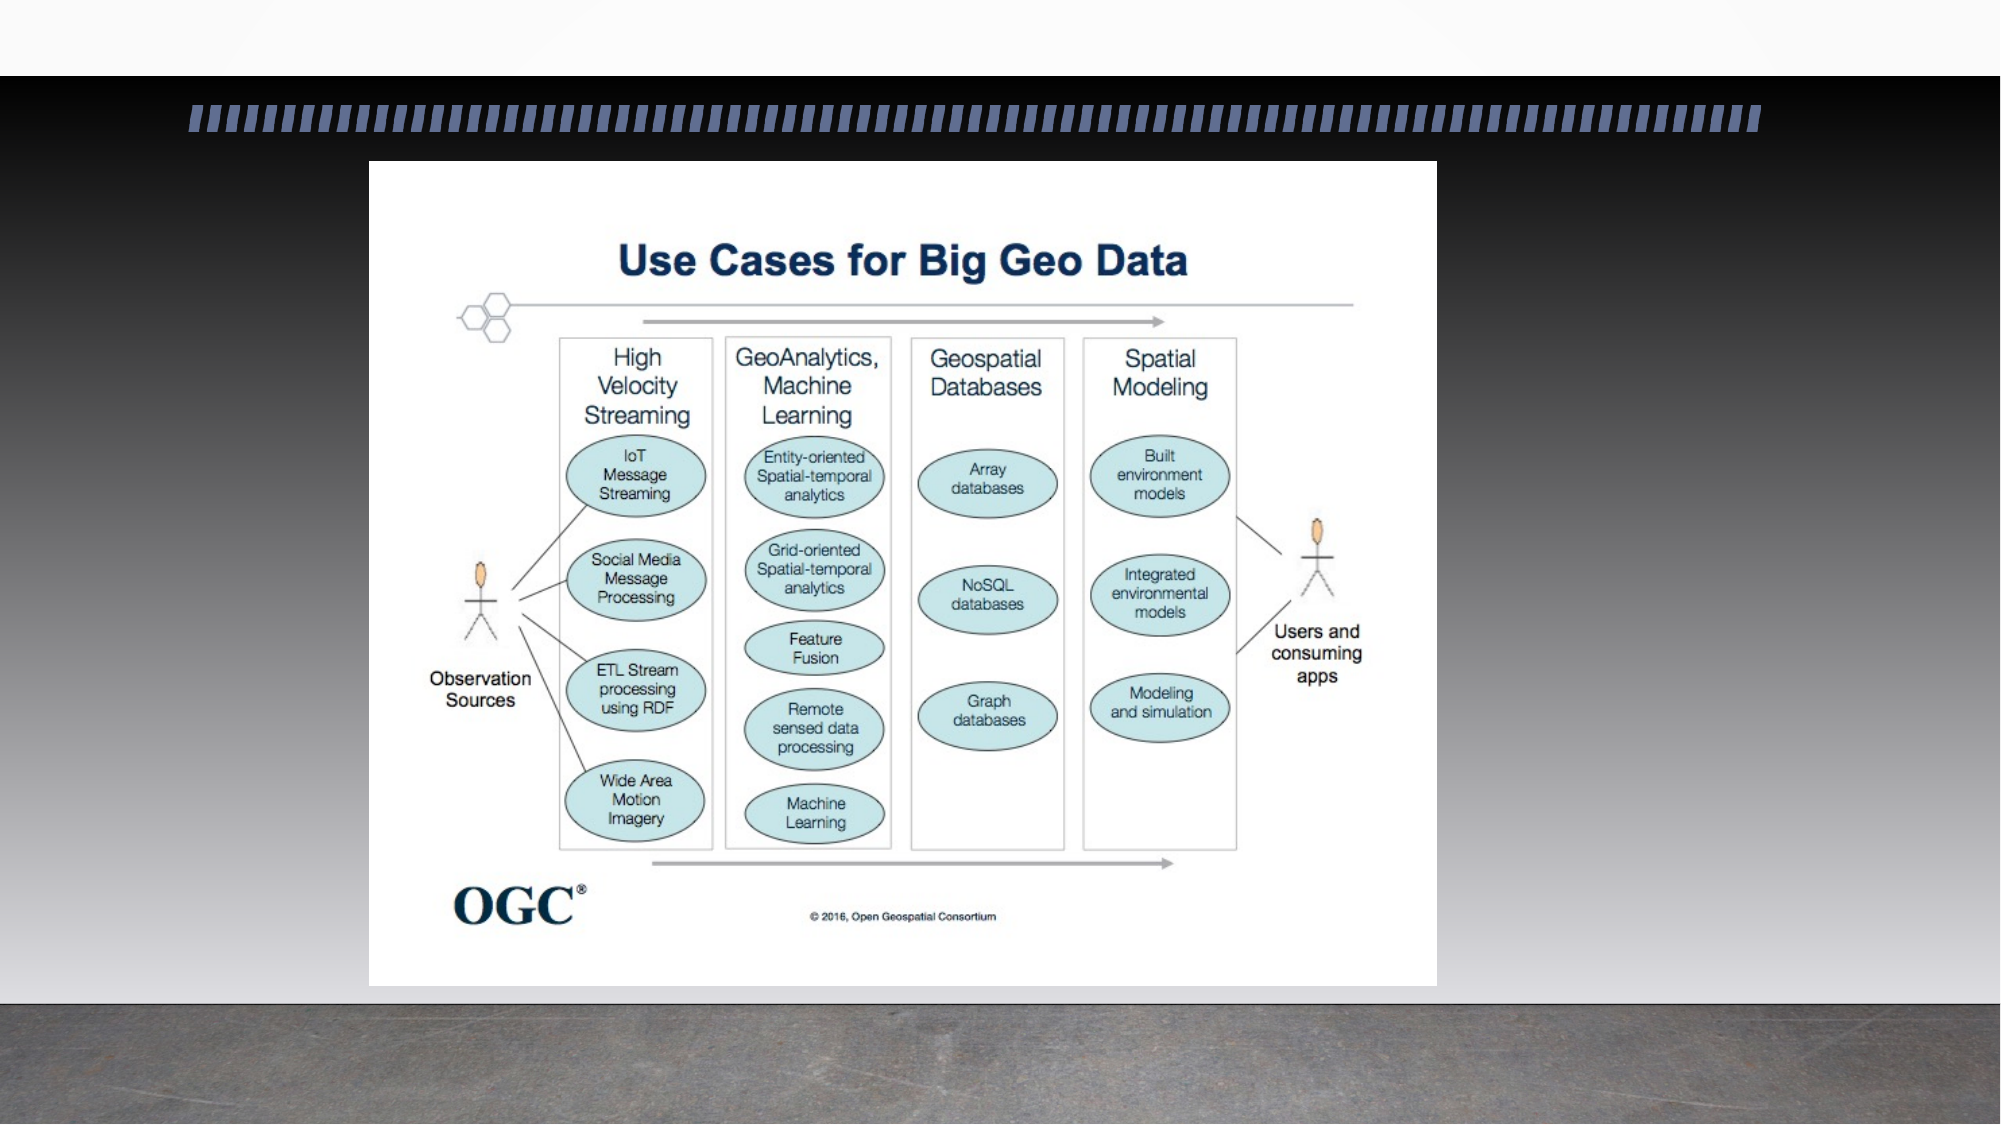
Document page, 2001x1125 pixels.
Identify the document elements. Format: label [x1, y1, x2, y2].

picture [369, 161, 1437, 986]
